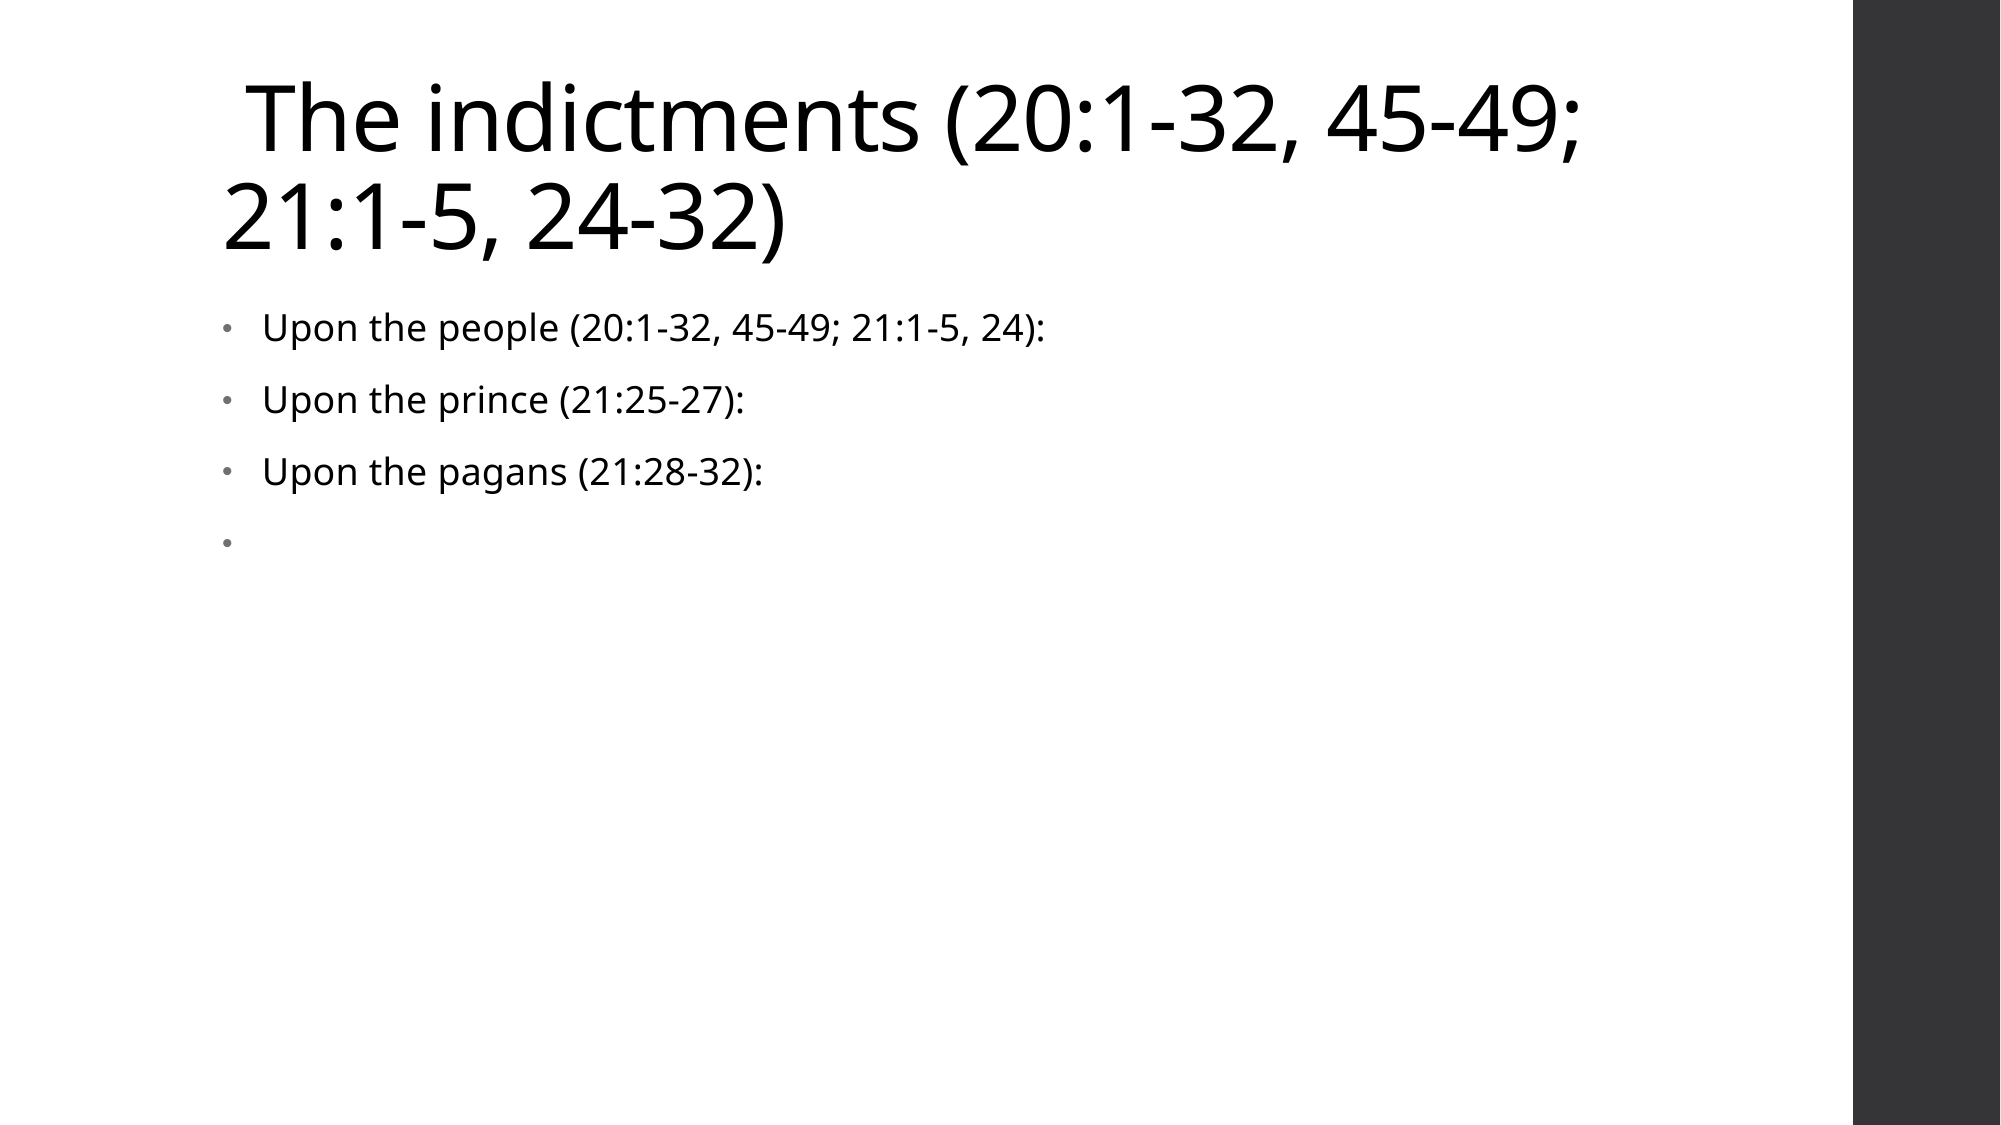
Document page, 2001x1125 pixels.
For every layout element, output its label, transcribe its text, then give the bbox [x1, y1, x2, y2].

title The indictments (20:1-32, 45-49; 21:1-5, 24-32) [206, 60, 1797, 278]
list Upon the people (20:1-32, 45-49; 21:1-5, 24): Upon the prince (21:25-27): Upon the pagans (21:28-32): [206, 299, 1617, 1014]
